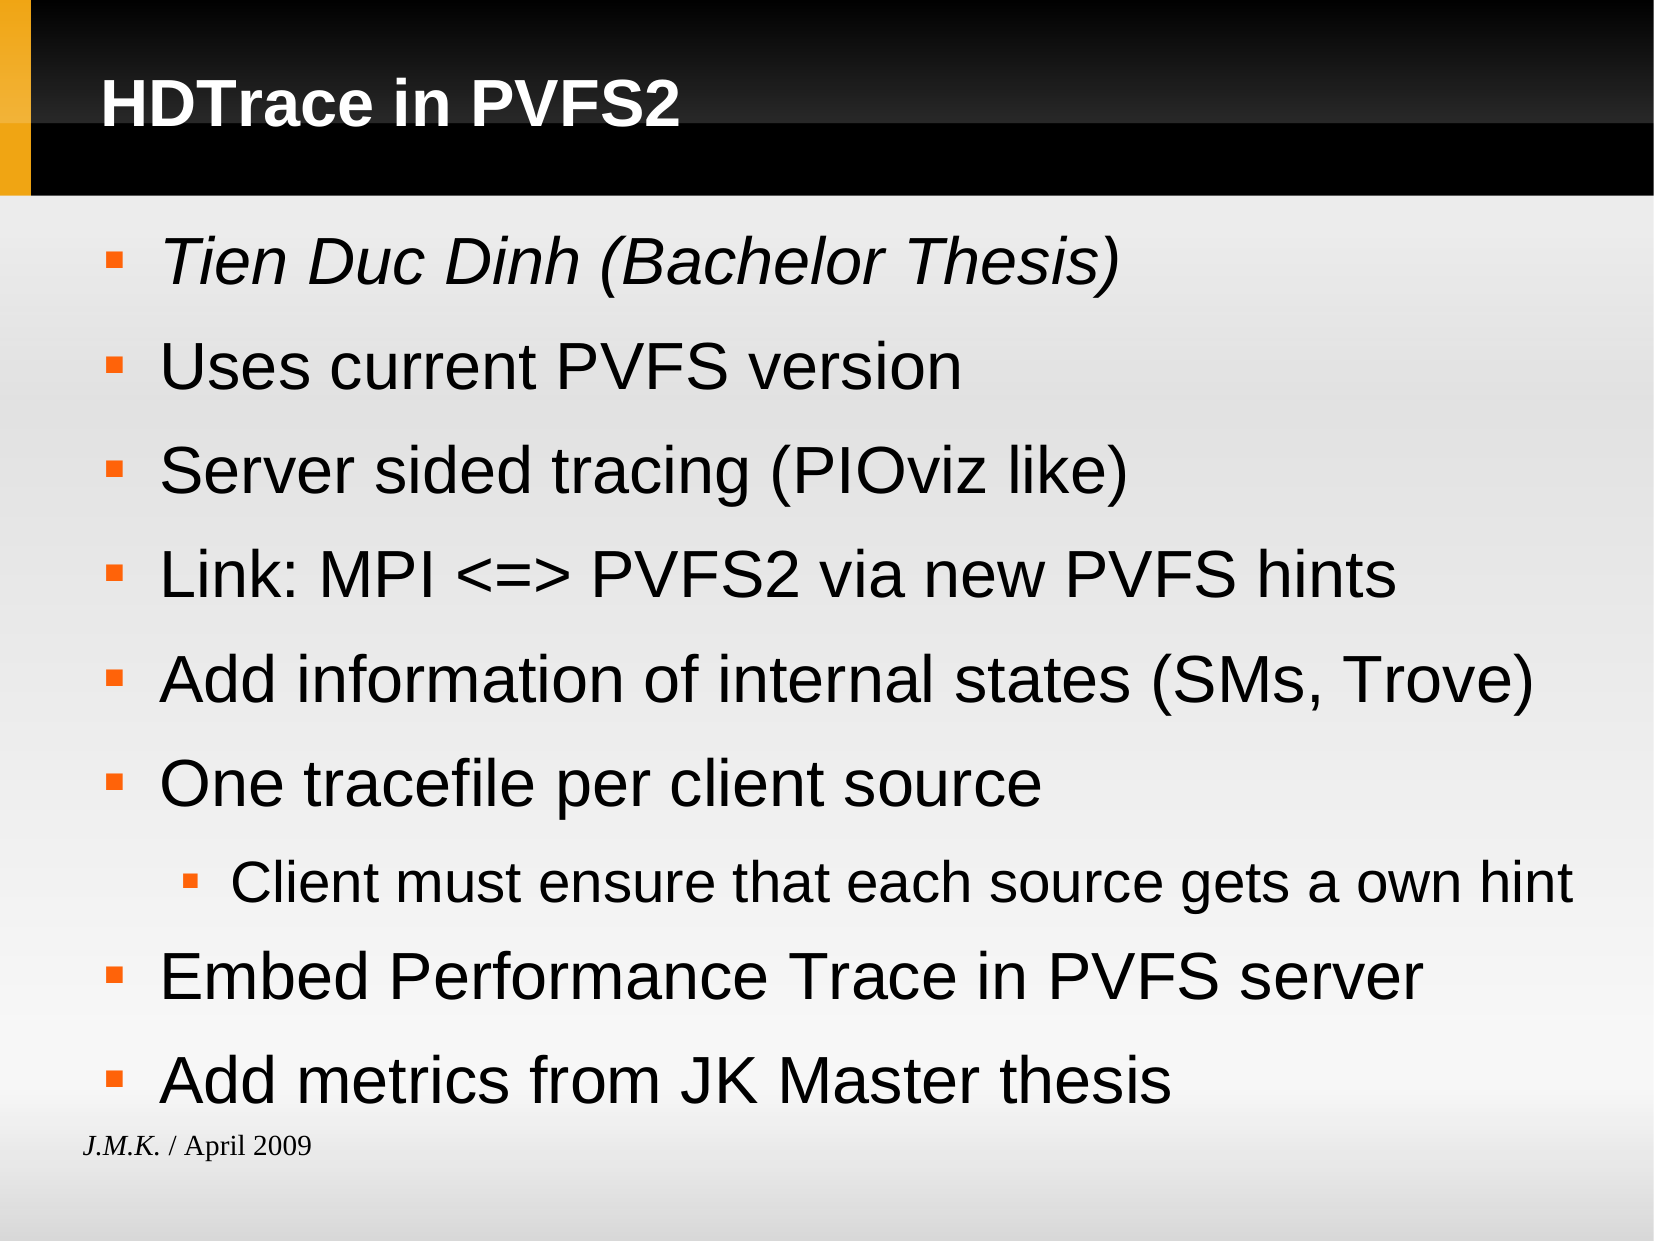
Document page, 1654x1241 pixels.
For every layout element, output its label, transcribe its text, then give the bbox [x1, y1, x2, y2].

title HDTrace in PVFS2 [76, 7, 1565, 200]
list Tien Duc Dinh (Bachelor Thesis) Uses current PVFS version Server sided tracing (PIOviz like) Link: MPI <=> PVFS2 via new PVFS hints Add information of internal states (SMs, Trove) One tracefile per client source Client must ensure that each source gets a own hint Embed Performance Trace in PVFS server Add metrics from JK Master thesis [88, 224, 1577, 1118]
picture [0, 0, 1654, 1241]
